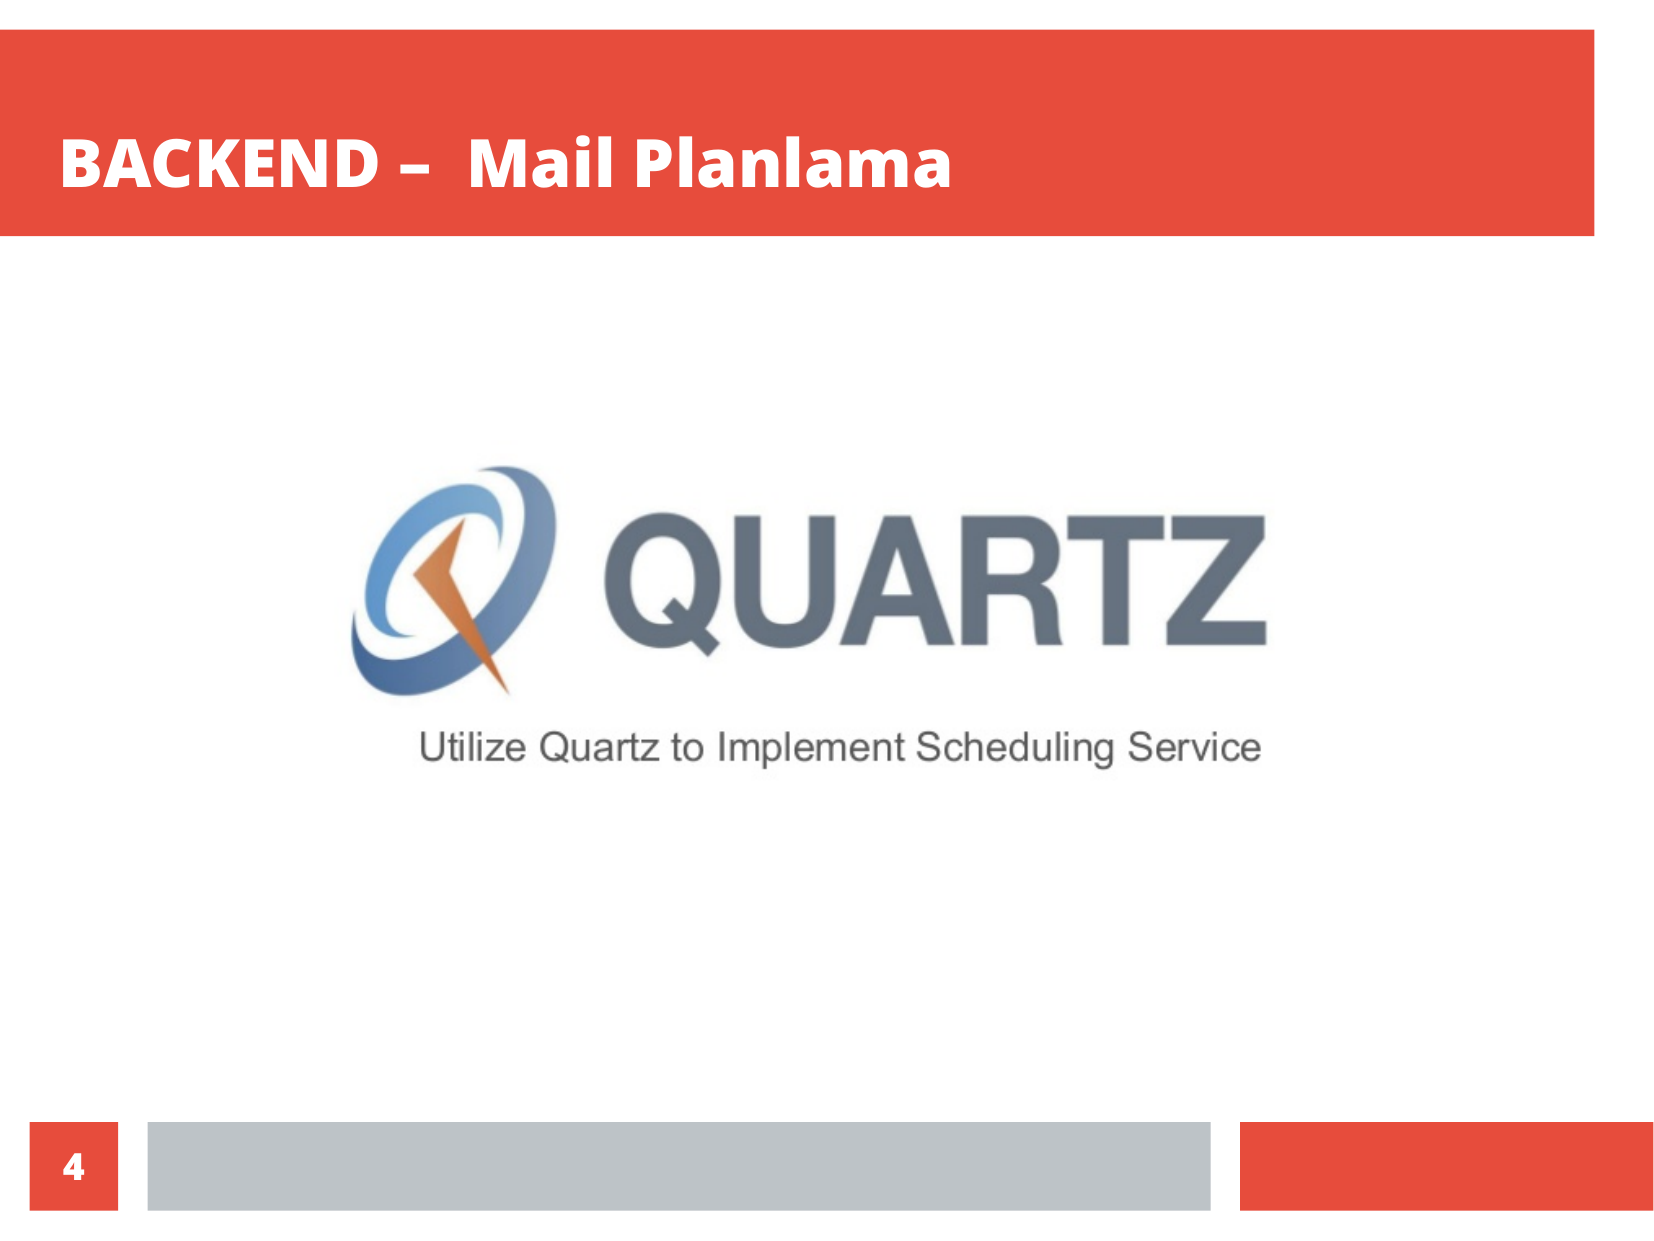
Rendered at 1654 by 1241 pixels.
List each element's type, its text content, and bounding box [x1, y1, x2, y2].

title BACKEND – Mail Planlama [59, 59, 1595, 207]
picture [283, 389, 1323, 975]
